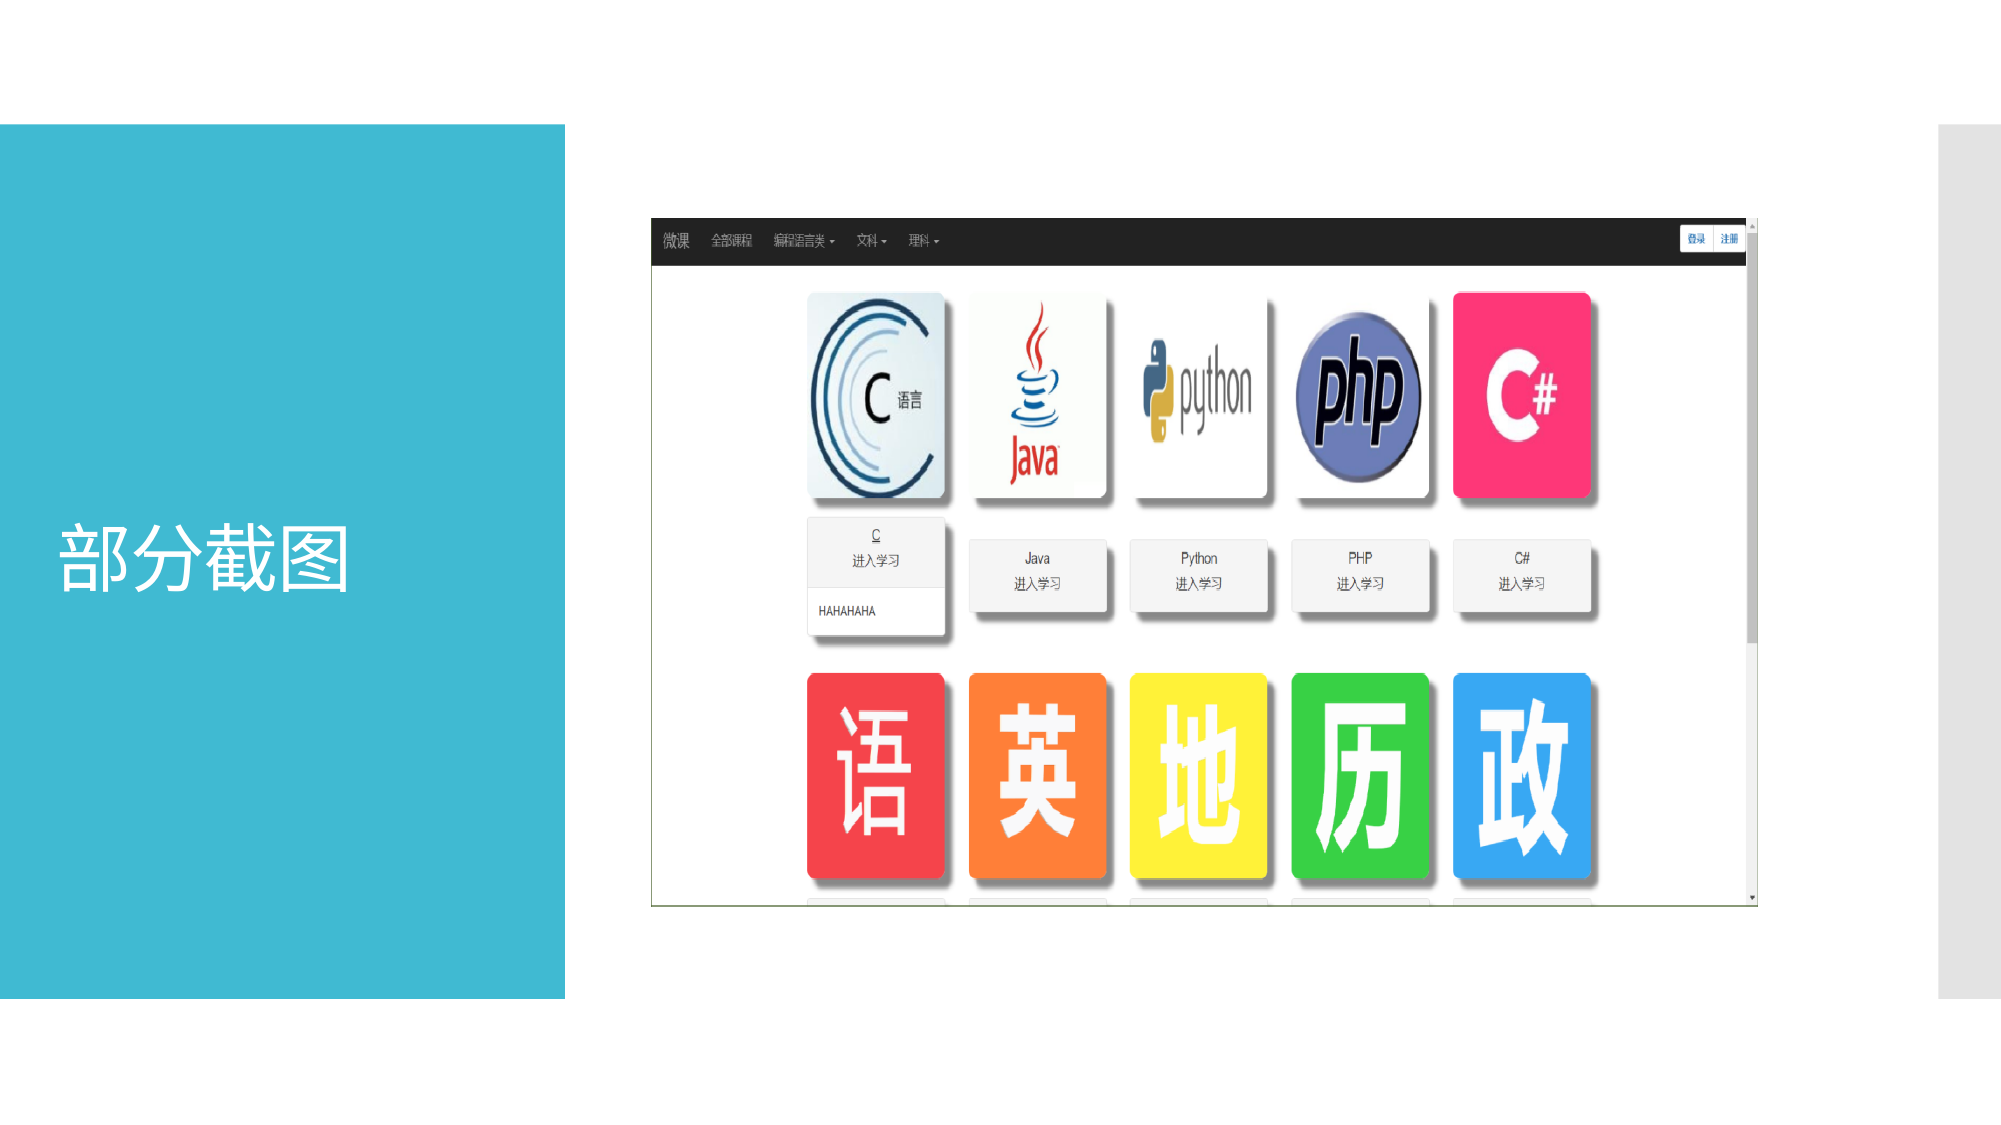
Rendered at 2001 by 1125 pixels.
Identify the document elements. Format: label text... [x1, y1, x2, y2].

title 部分截图 [41, 184, 525, 940]
picture [651, 218, 1758, 907]
